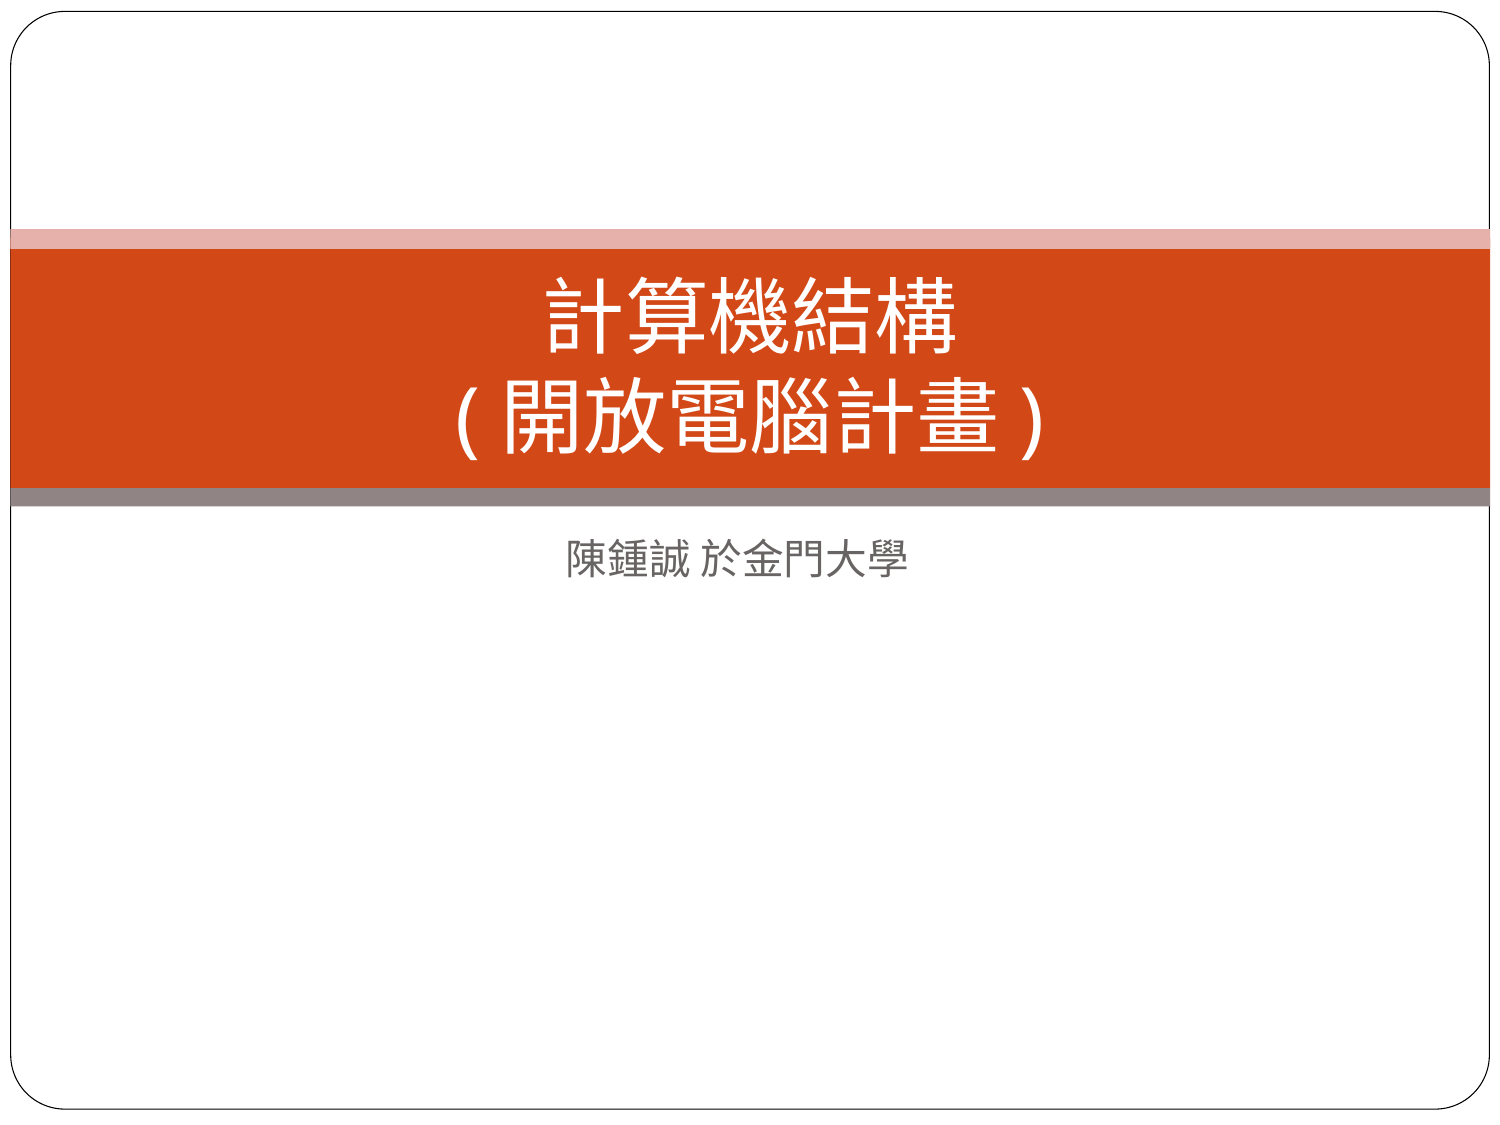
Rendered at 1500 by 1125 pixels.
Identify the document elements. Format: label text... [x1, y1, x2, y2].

text_box 陳鍾誠 於金門大學 [212, 524, 1263, 788]
title 計算機結構 (開放電腦計畫) [75, 247, 1426, 489]
